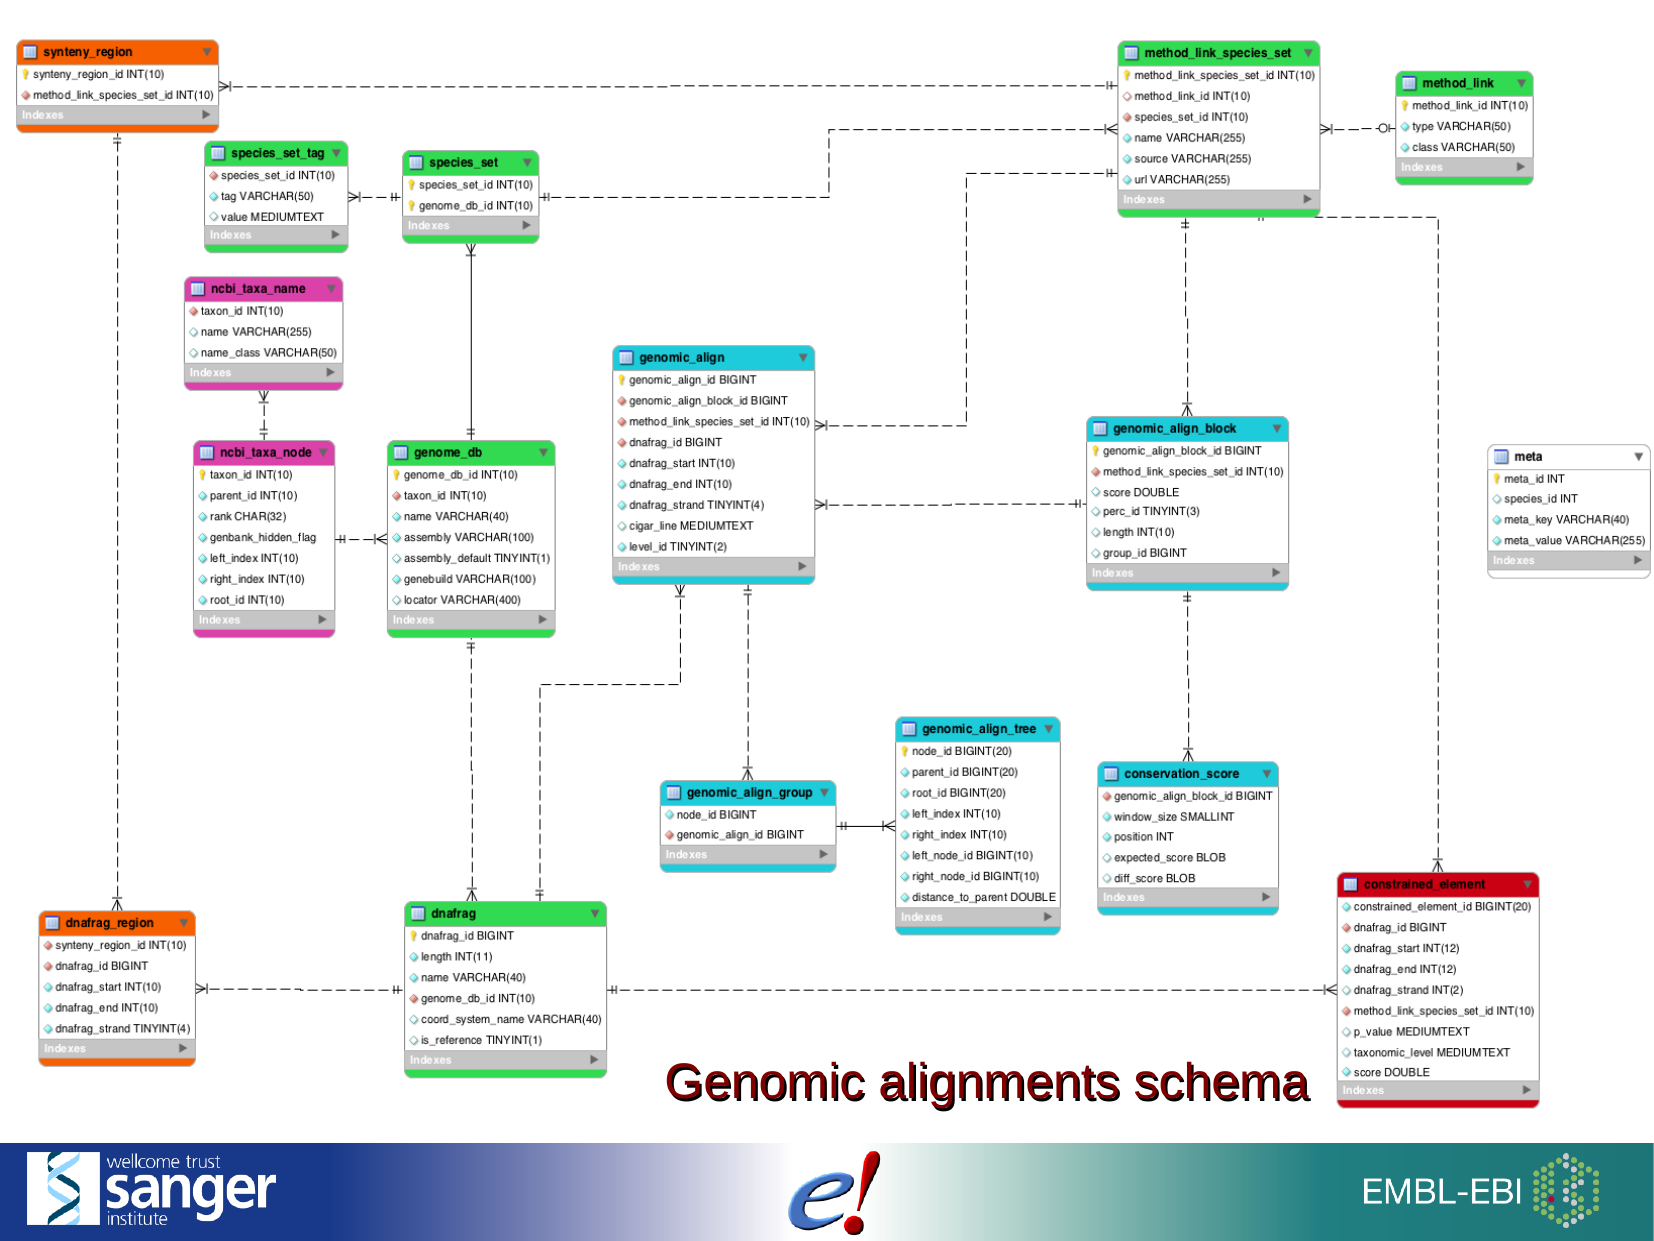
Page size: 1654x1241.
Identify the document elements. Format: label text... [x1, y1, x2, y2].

title Genomic alignments schema [649, 1033, 1329, 1123]
picture [0, 1143, 1654, 1241]
picture [6, 29, 1654, 1118]
